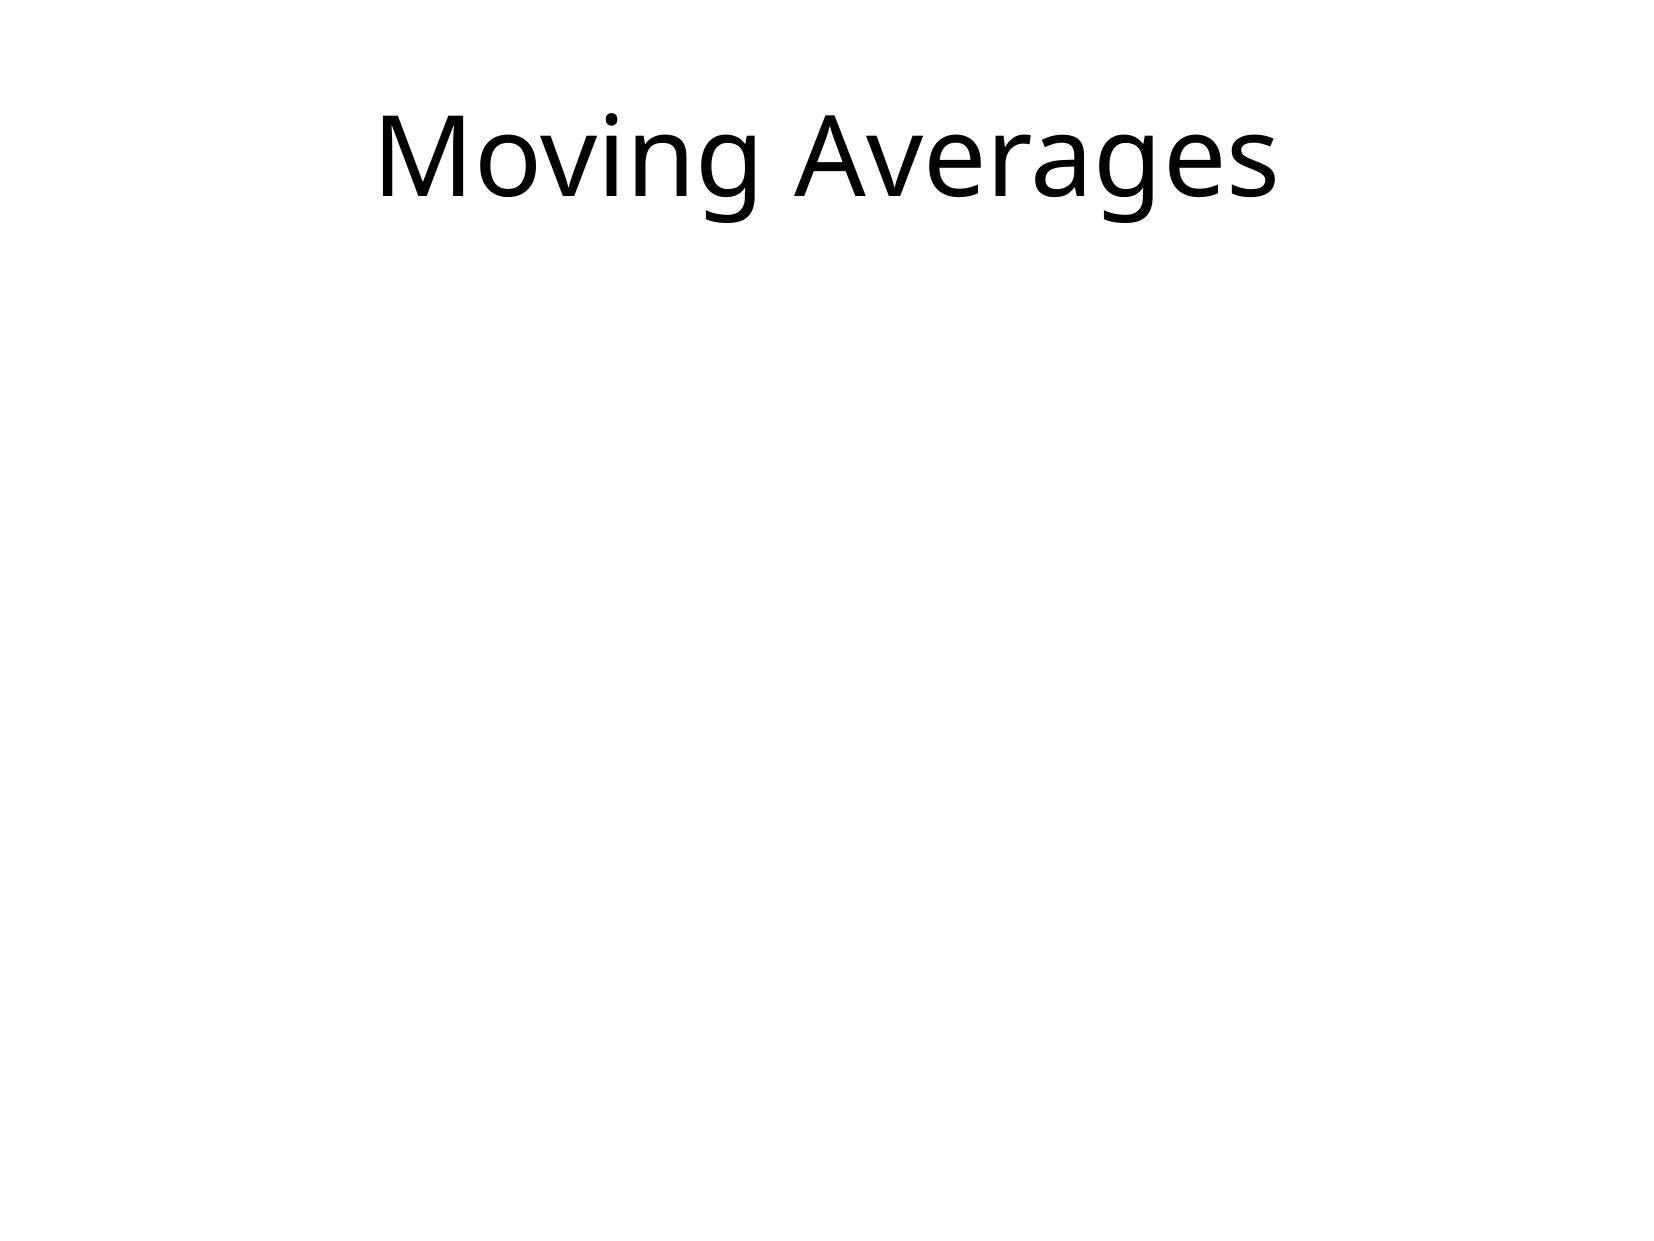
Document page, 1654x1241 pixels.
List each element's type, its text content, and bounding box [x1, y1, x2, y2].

title Moving Averages [82, 49, 1571, 257]
